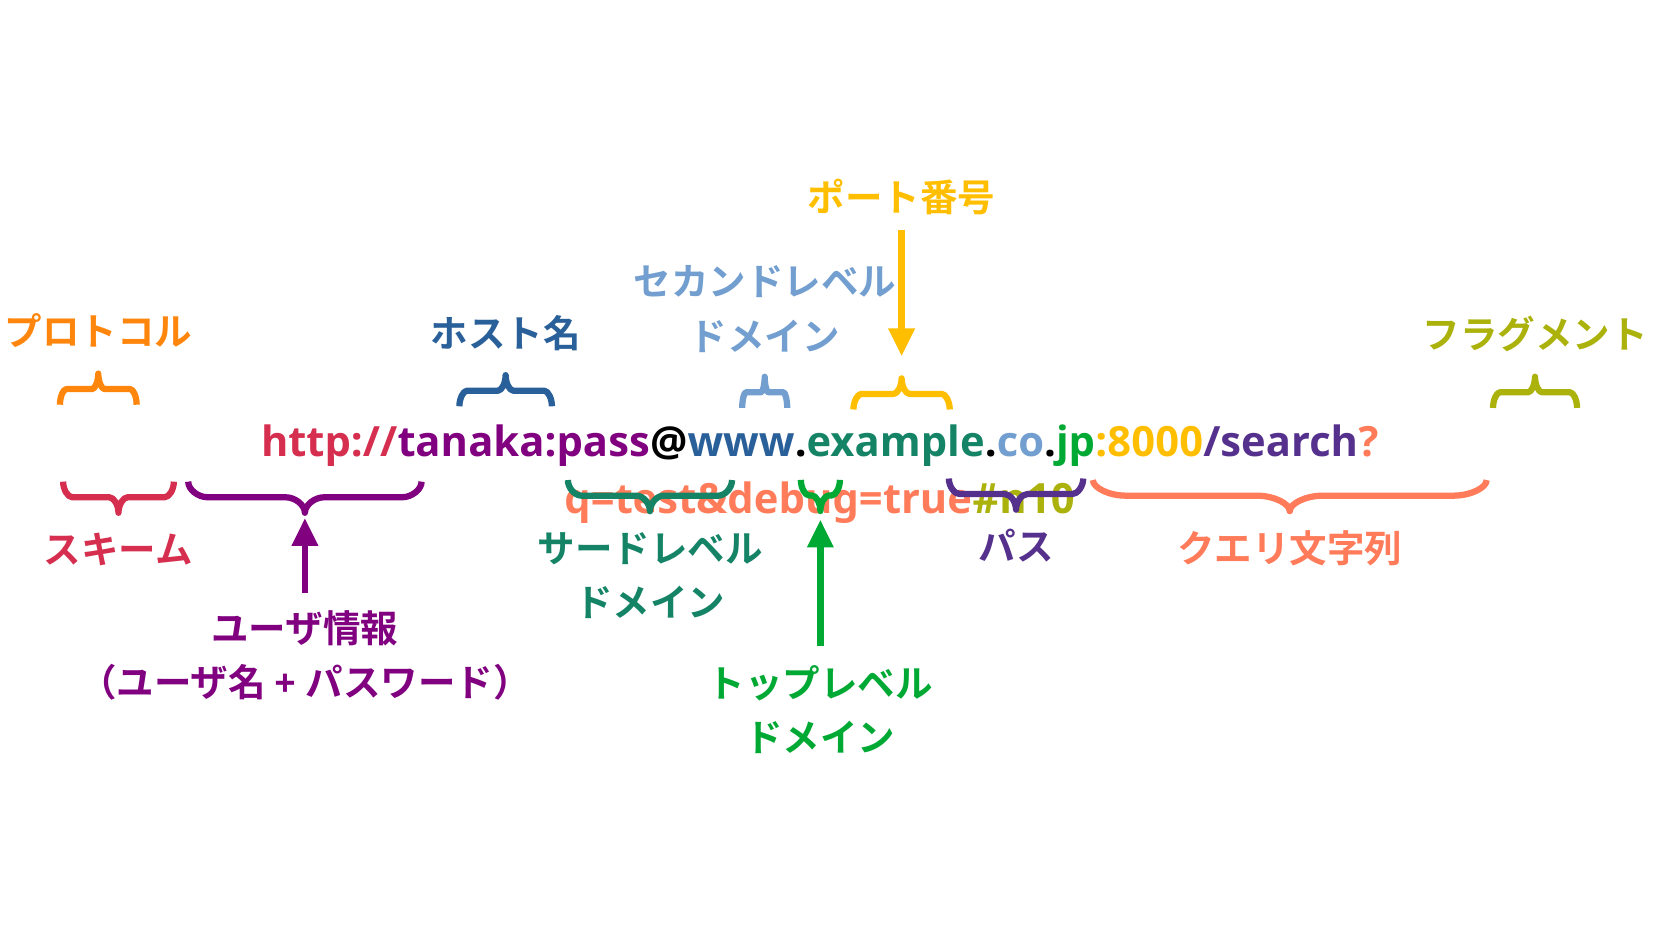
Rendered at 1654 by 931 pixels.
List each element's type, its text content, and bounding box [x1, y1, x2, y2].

text_box トップレベルドメイン [689, 646, 952, 770]
text_box プロトコル [0, 294, 208, 374]
text_box ポート番号 [739, 160, 1064, 230]
text_box フラグメント [1404, 298, 1654, 377]
text_box スキーム [0, 512, 250, 592]
text_box ユーザ情報 （ユーザ名 + パスワード） [49, 591, 561, 715]
text_box http://tanaka:pass@www.example.co.jp:8000/search?q=test&debug=true#n10 [37, 404, 1602, 480]
text_box サードレベルドメイン [519, 511, 781, 635]
text_box セカンドレベル ドメイン [602, 244, 927, 369]
text_box クエリ文字列 [1158, 511, 1421, 590]
text_box パス [885, 509, 1147, 589]
text_box ホスト名 [374, 296, 637, 376]
